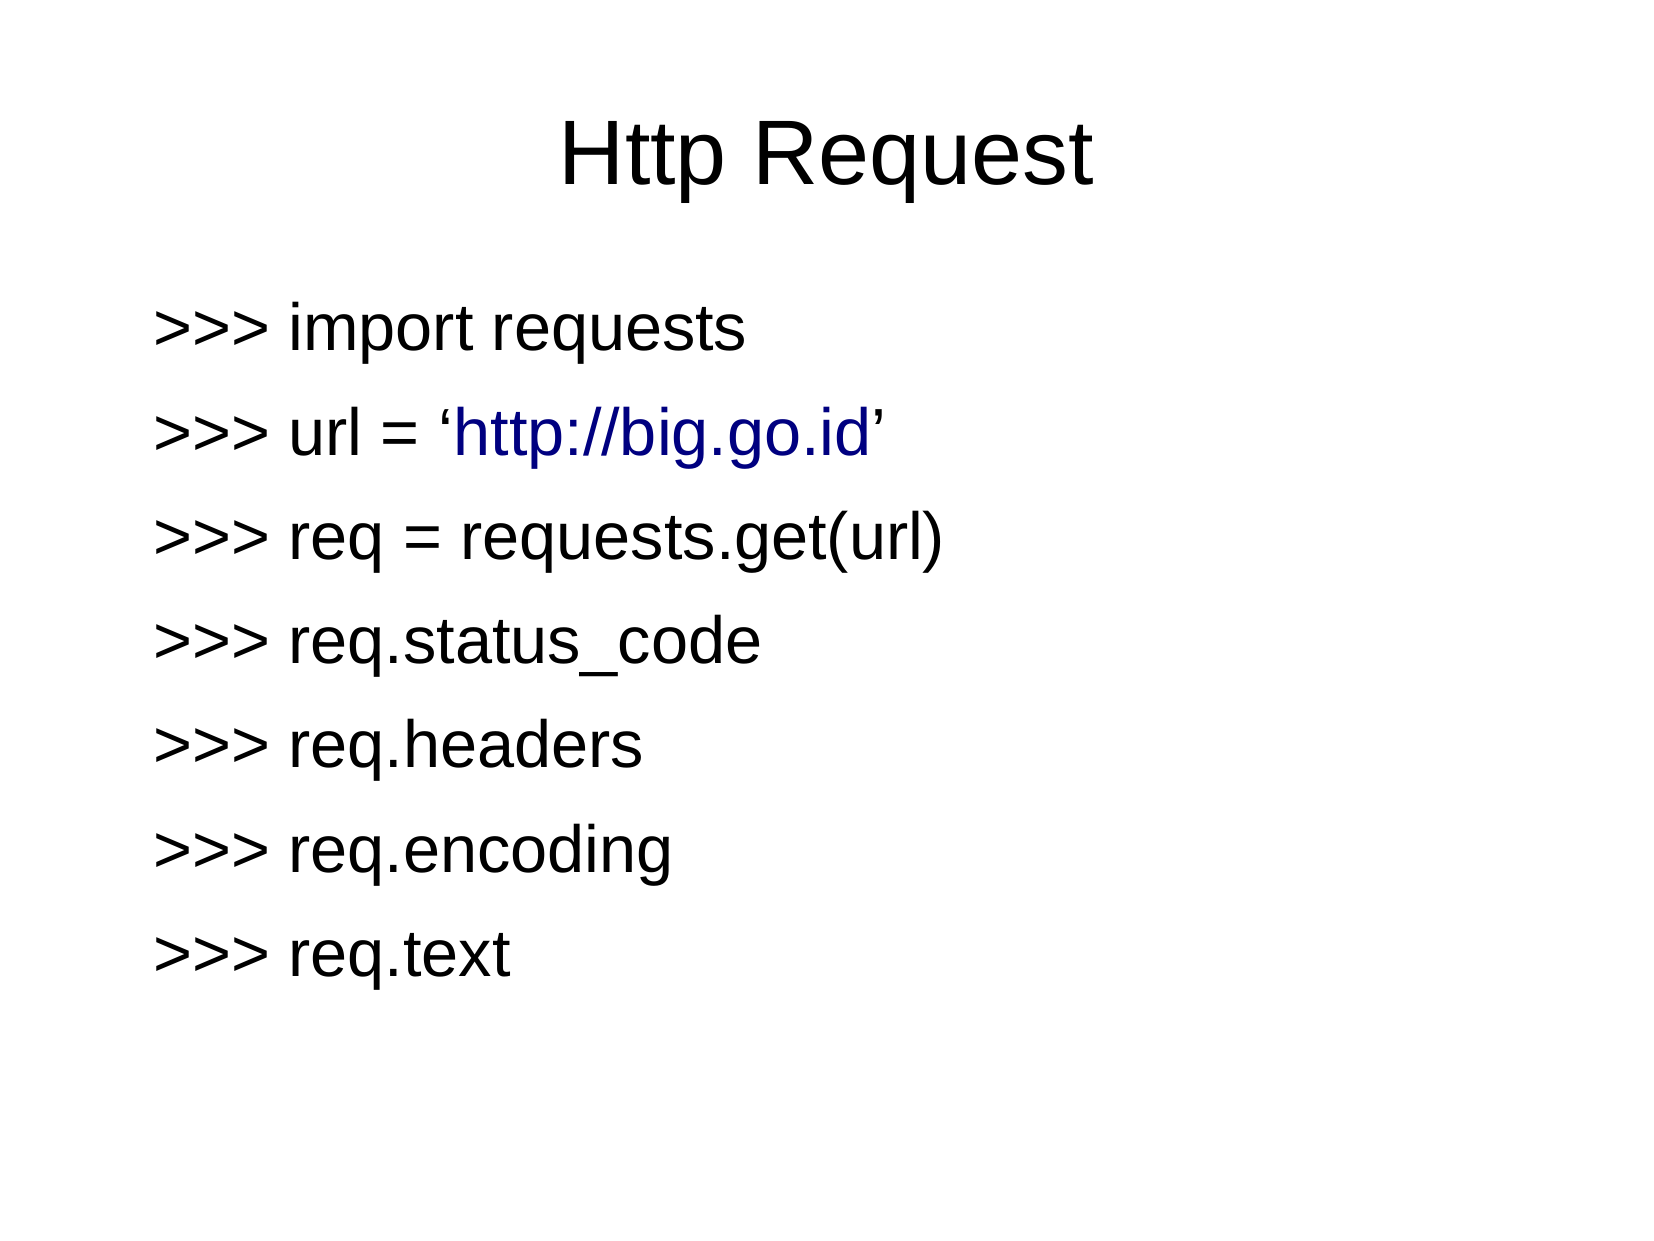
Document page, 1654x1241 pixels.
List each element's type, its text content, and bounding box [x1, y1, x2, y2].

title Http Request [82, 49, 1571, 257]
list >>> import requests >>> url = ‘http://big.go.id’ >>> req = requests.get(url) >>> req.status_code >>> req.headers >>> req.encoding >>> req.text [82, 290, 1571, 1010]
